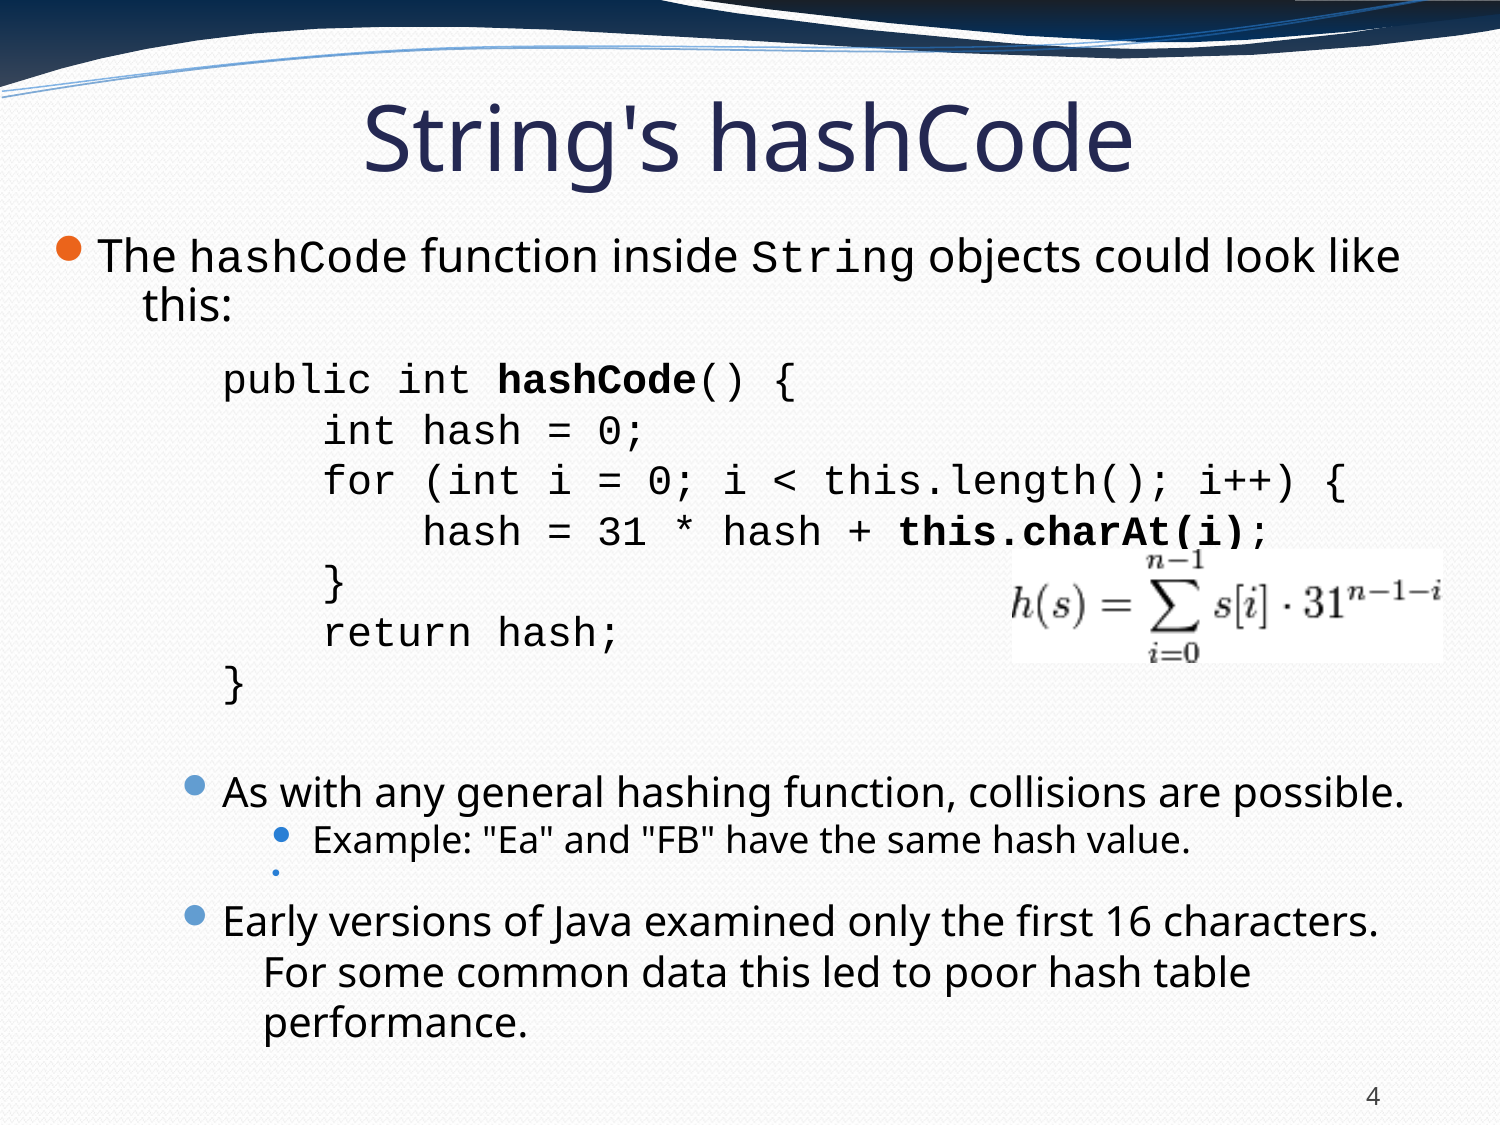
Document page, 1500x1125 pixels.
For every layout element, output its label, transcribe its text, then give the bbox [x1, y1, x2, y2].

list The hashCode function inside String objects could look like this: public int hashCode() { int hash = 0; for (int i = 0; i < this.length(); i++) { hash = 31 * hash + this.charAt(i); } return hash; } As with any general hashing function, collisions are possible. Example: "Ea" and "FB" have the same hash value. Early versions of Java examined only the first 16 characters. For some common data this led to poor hash table performance. [37, 224, 1500, 1075]
picture [1012, 549, 1443, 663]
title String's hashCode [75, 72, 1426, 188]
